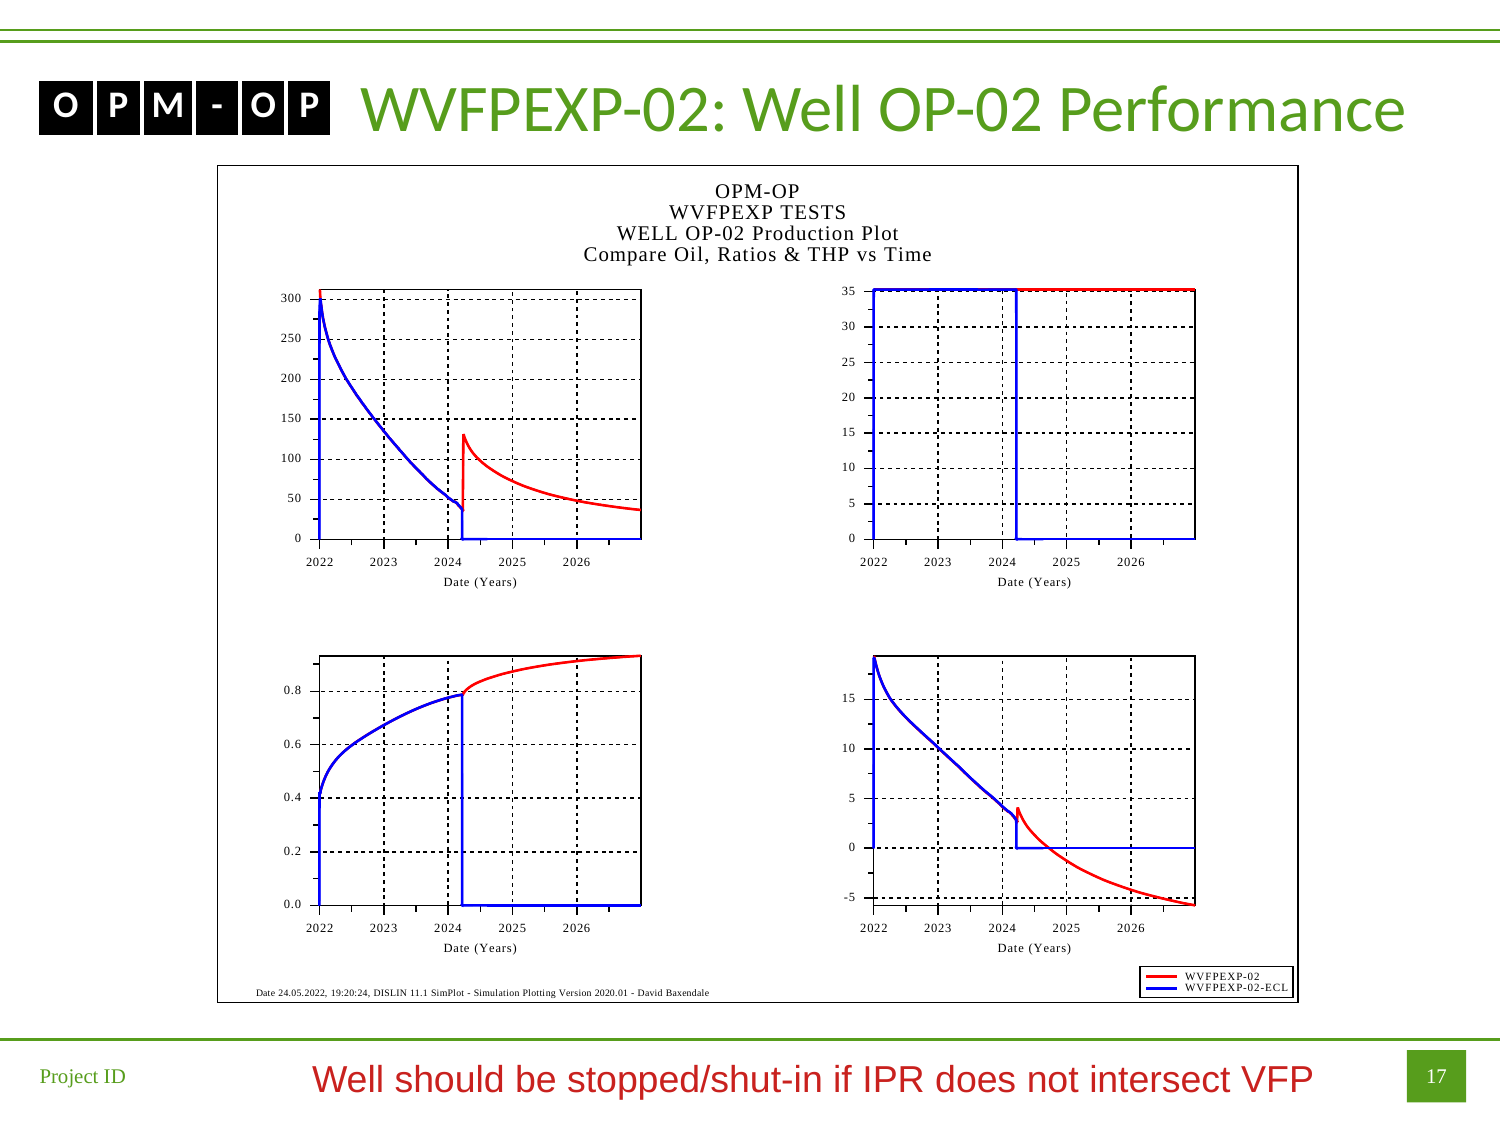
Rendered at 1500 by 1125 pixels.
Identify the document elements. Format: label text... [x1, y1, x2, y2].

picture [217, 165, 1403, 1004]
title WVFPEXP-02: Well OP-02 Performance [360, 77, 1425, 153]
text_box Well should be stopped/shut-in if IPR does not intersect VFP [267, 1051, 1359, 1109]
